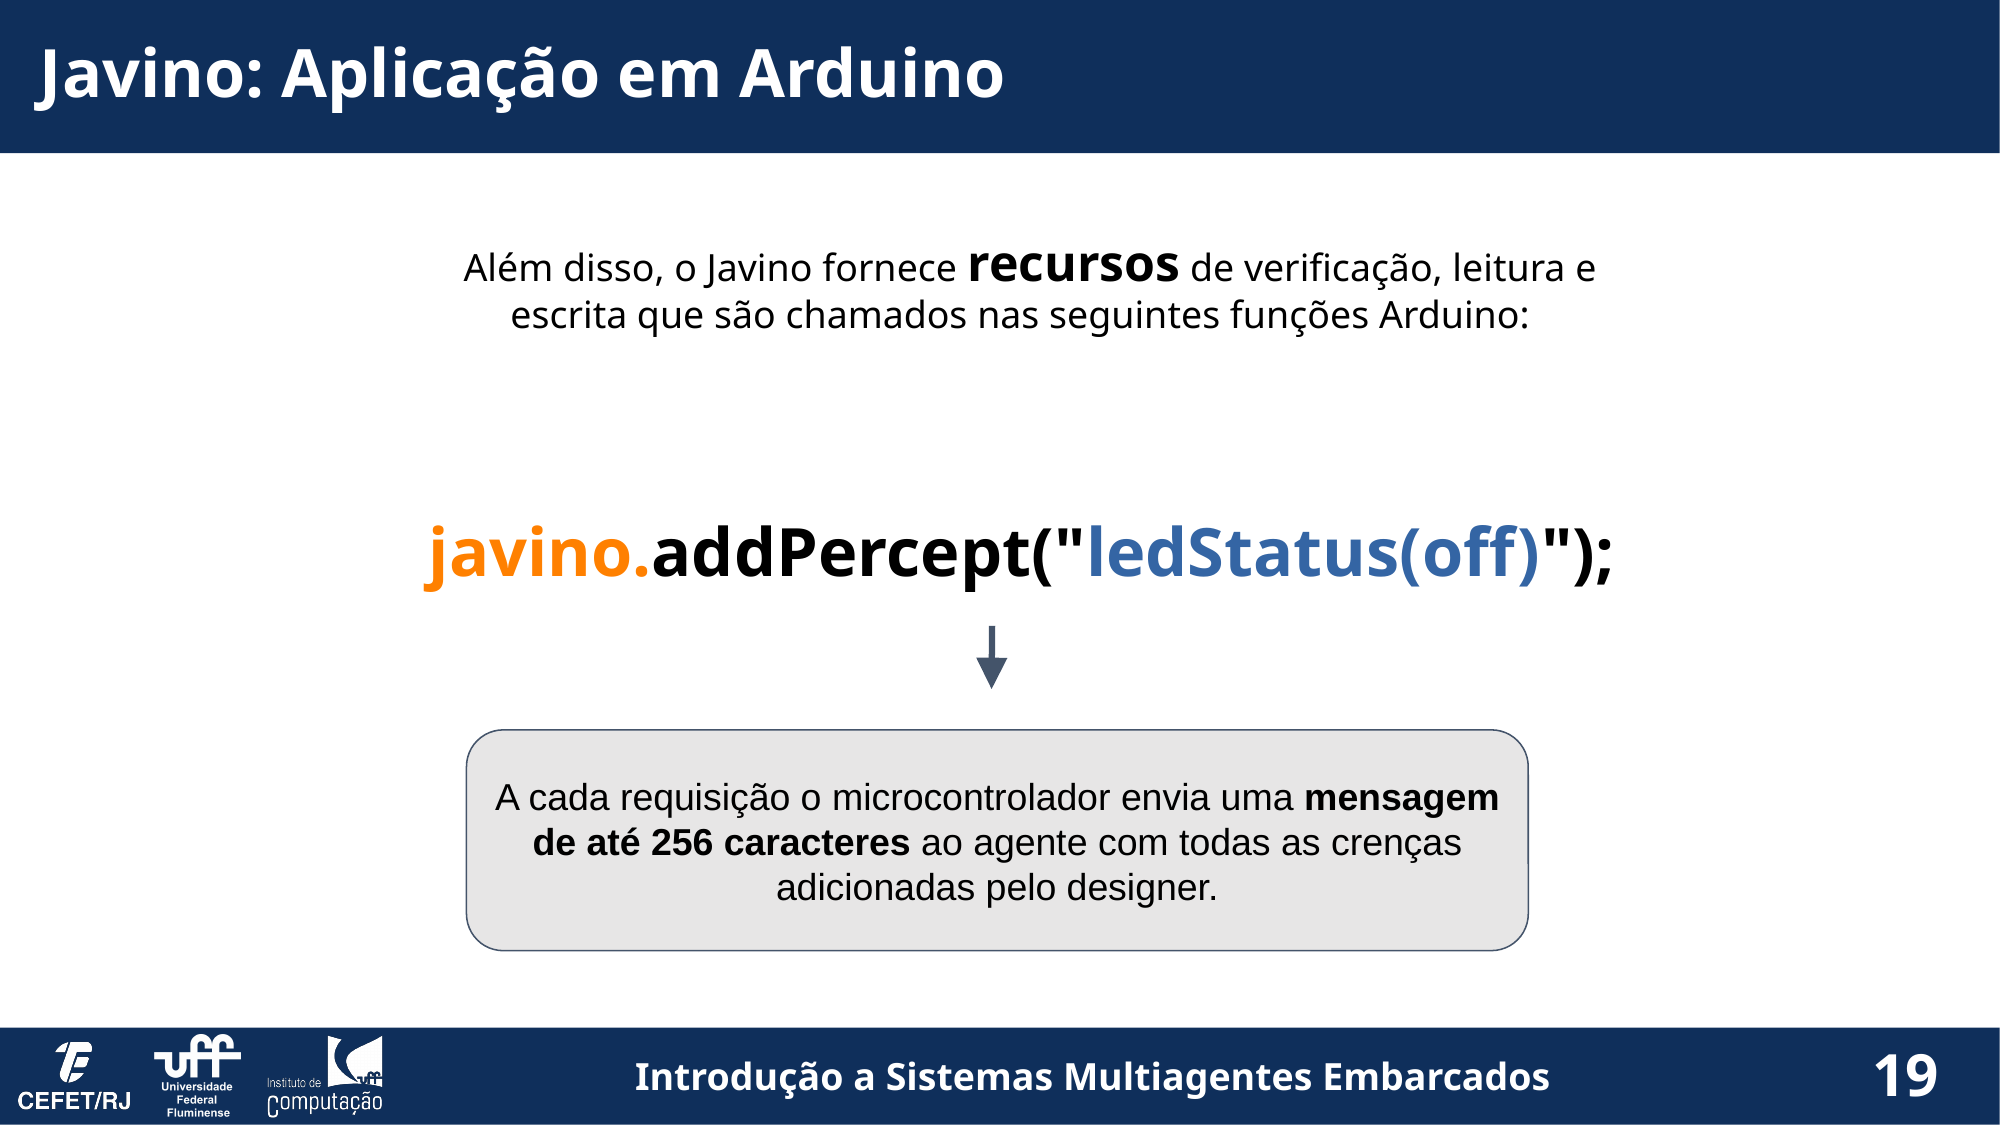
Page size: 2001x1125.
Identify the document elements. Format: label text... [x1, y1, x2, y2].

text_box javino.addPercept("ledStatus(off)"); [414, 501, 1647, 597]
text_box Javino: Aplicação em Arduino [25, 23, 2000, 119]
text_box A cada requisição o microcontrolador envia uma mensagem de até 256 caracteres ao agente com todas as crenças adicionadas pelo designer. [466, 729, 1529, 951]
text_box Além disso, o Javino fornece recursos de verificação, leitura e escrita que são chamados nas seguintes funções Arduino: [391, 224, 1670, 357]
picture [265, 1033, 384, 1118]
picture [153, 1033, 242, 1122]
picture [18, 1021, 130, 1125]
